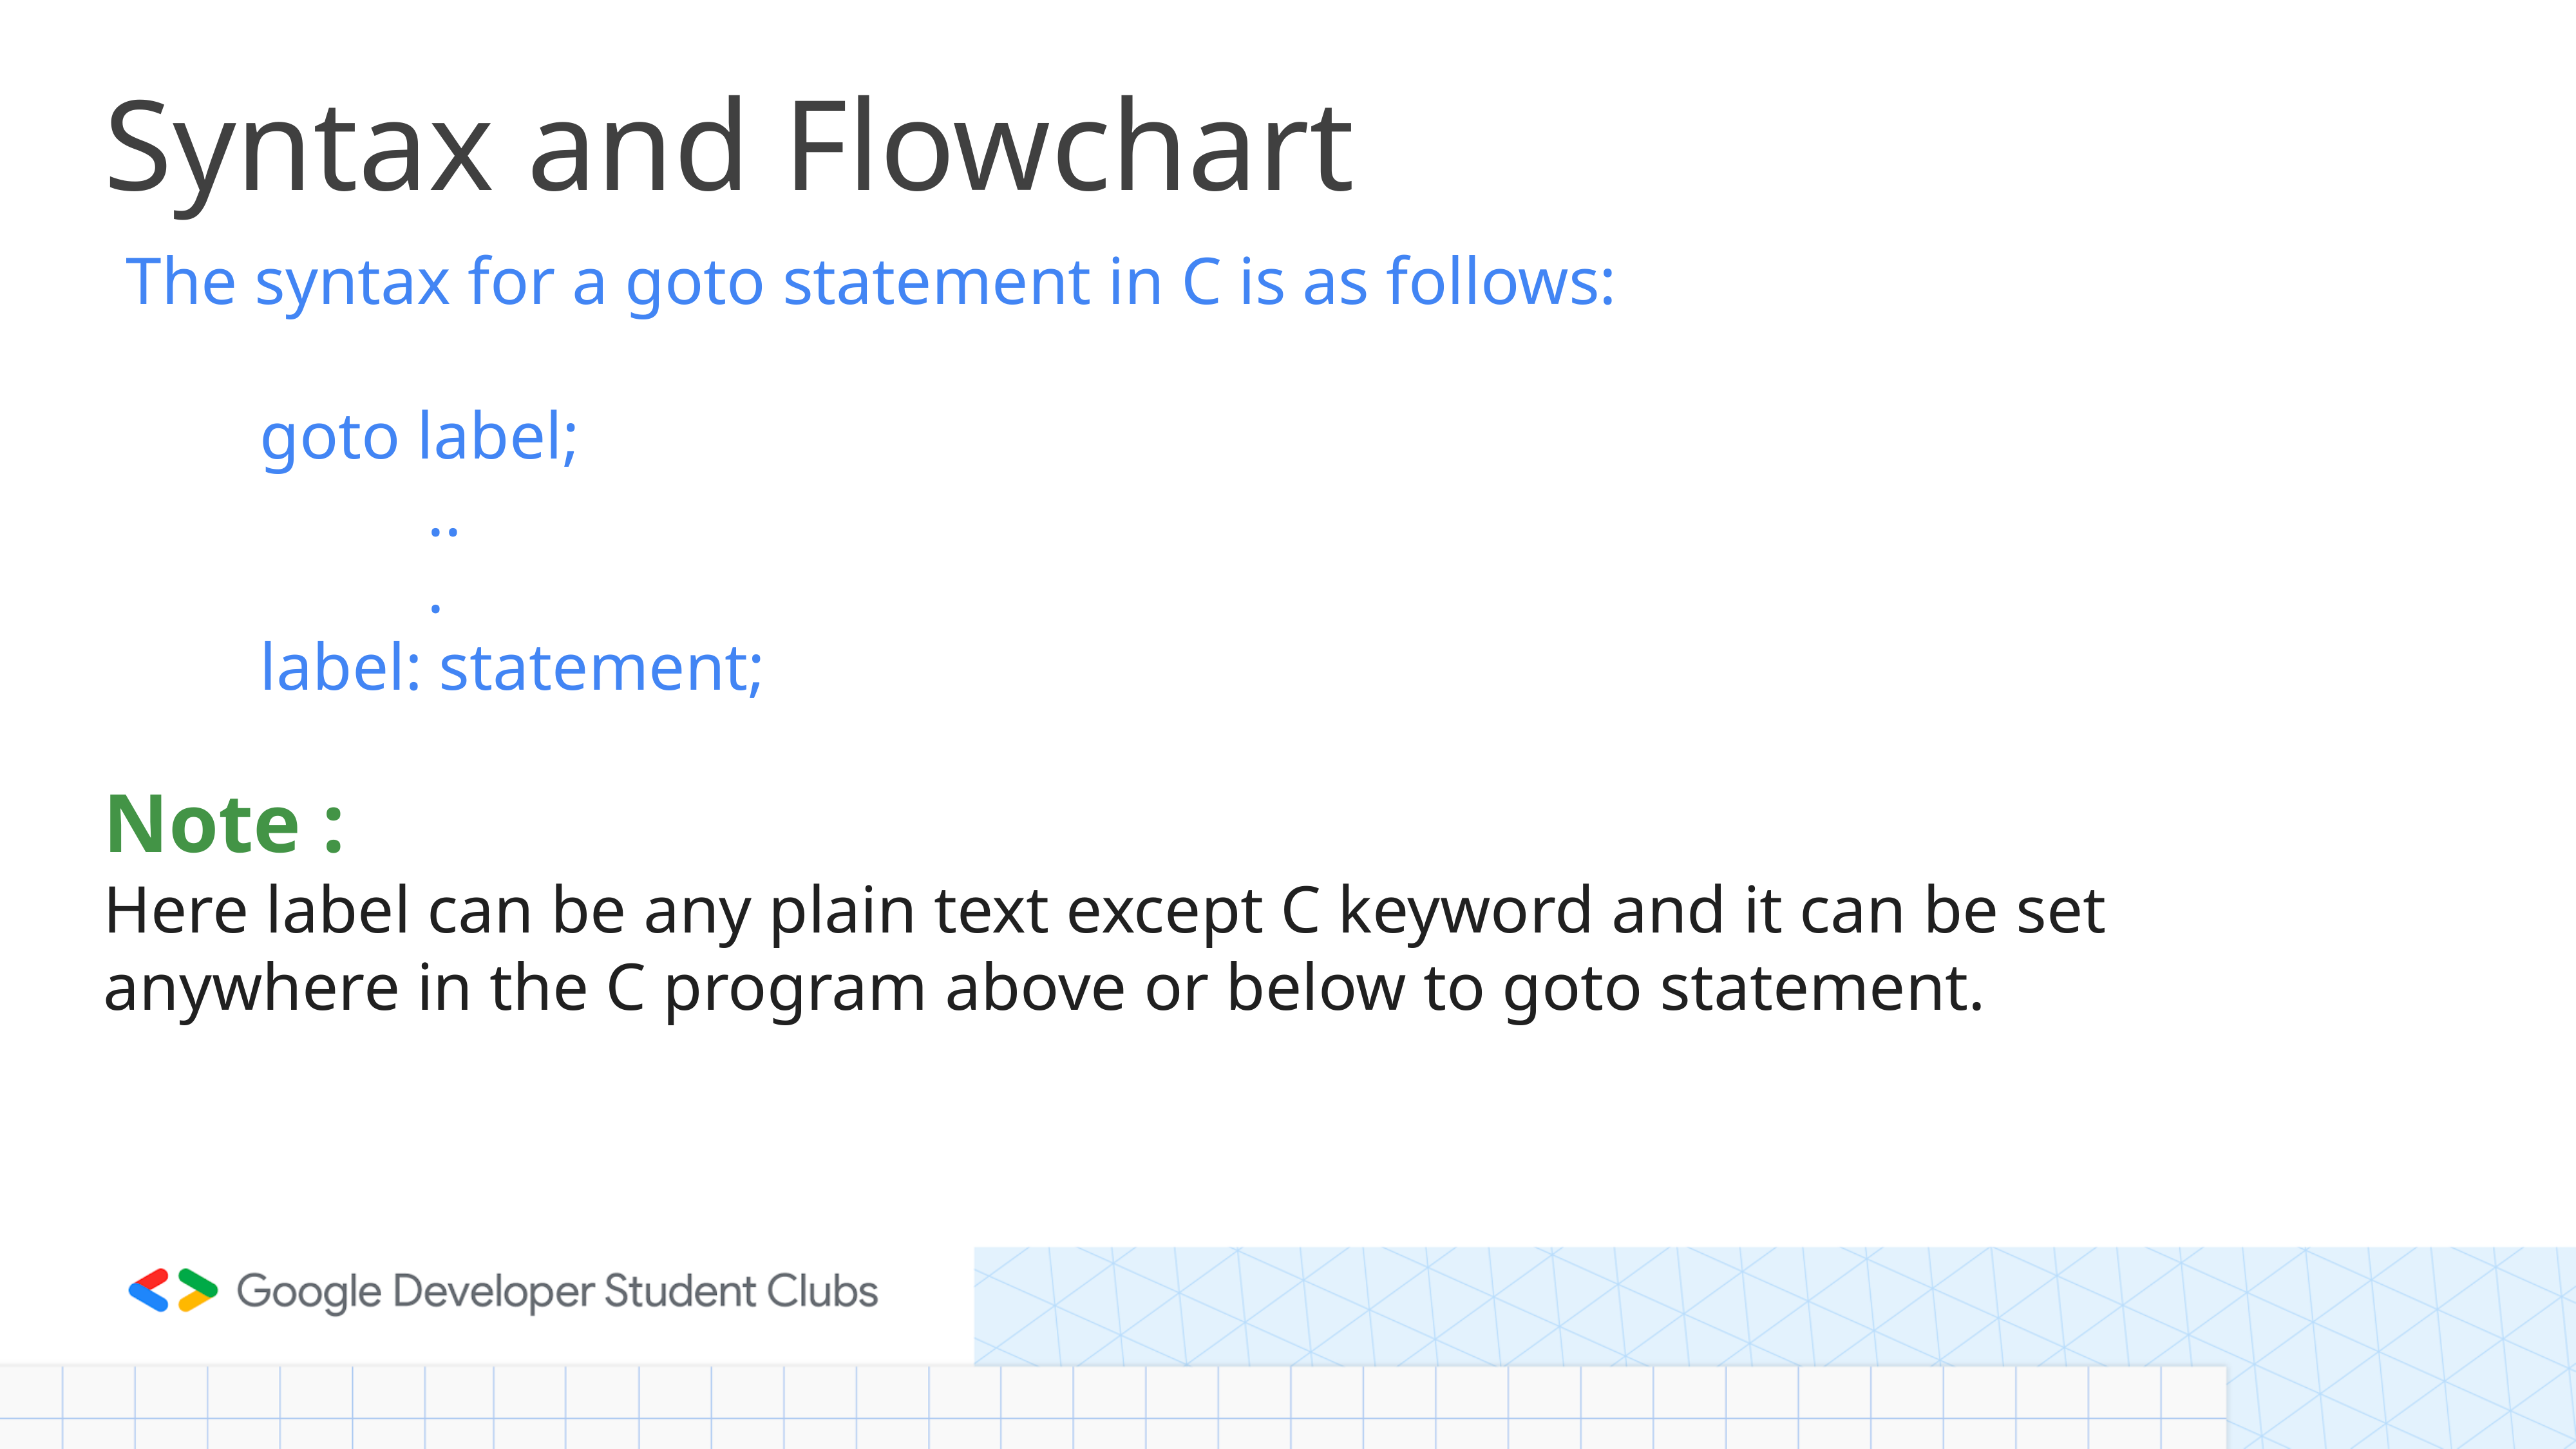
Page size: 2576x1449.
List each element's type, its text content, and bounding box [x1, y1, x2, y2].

title Syntax and Flowchart [78, 39, 2398, 243]
subtitle The syntax for a goto statement in C is as follows: goto label; .. . label: statement; [116, 230, 2443, 718]
list Note : Here label can be any plain text except C keyword and it can be set anywhere in the C program above or below to goto statement. [93, 762, 2408, 1036]
picture [0, 0, 2576, 1449]
